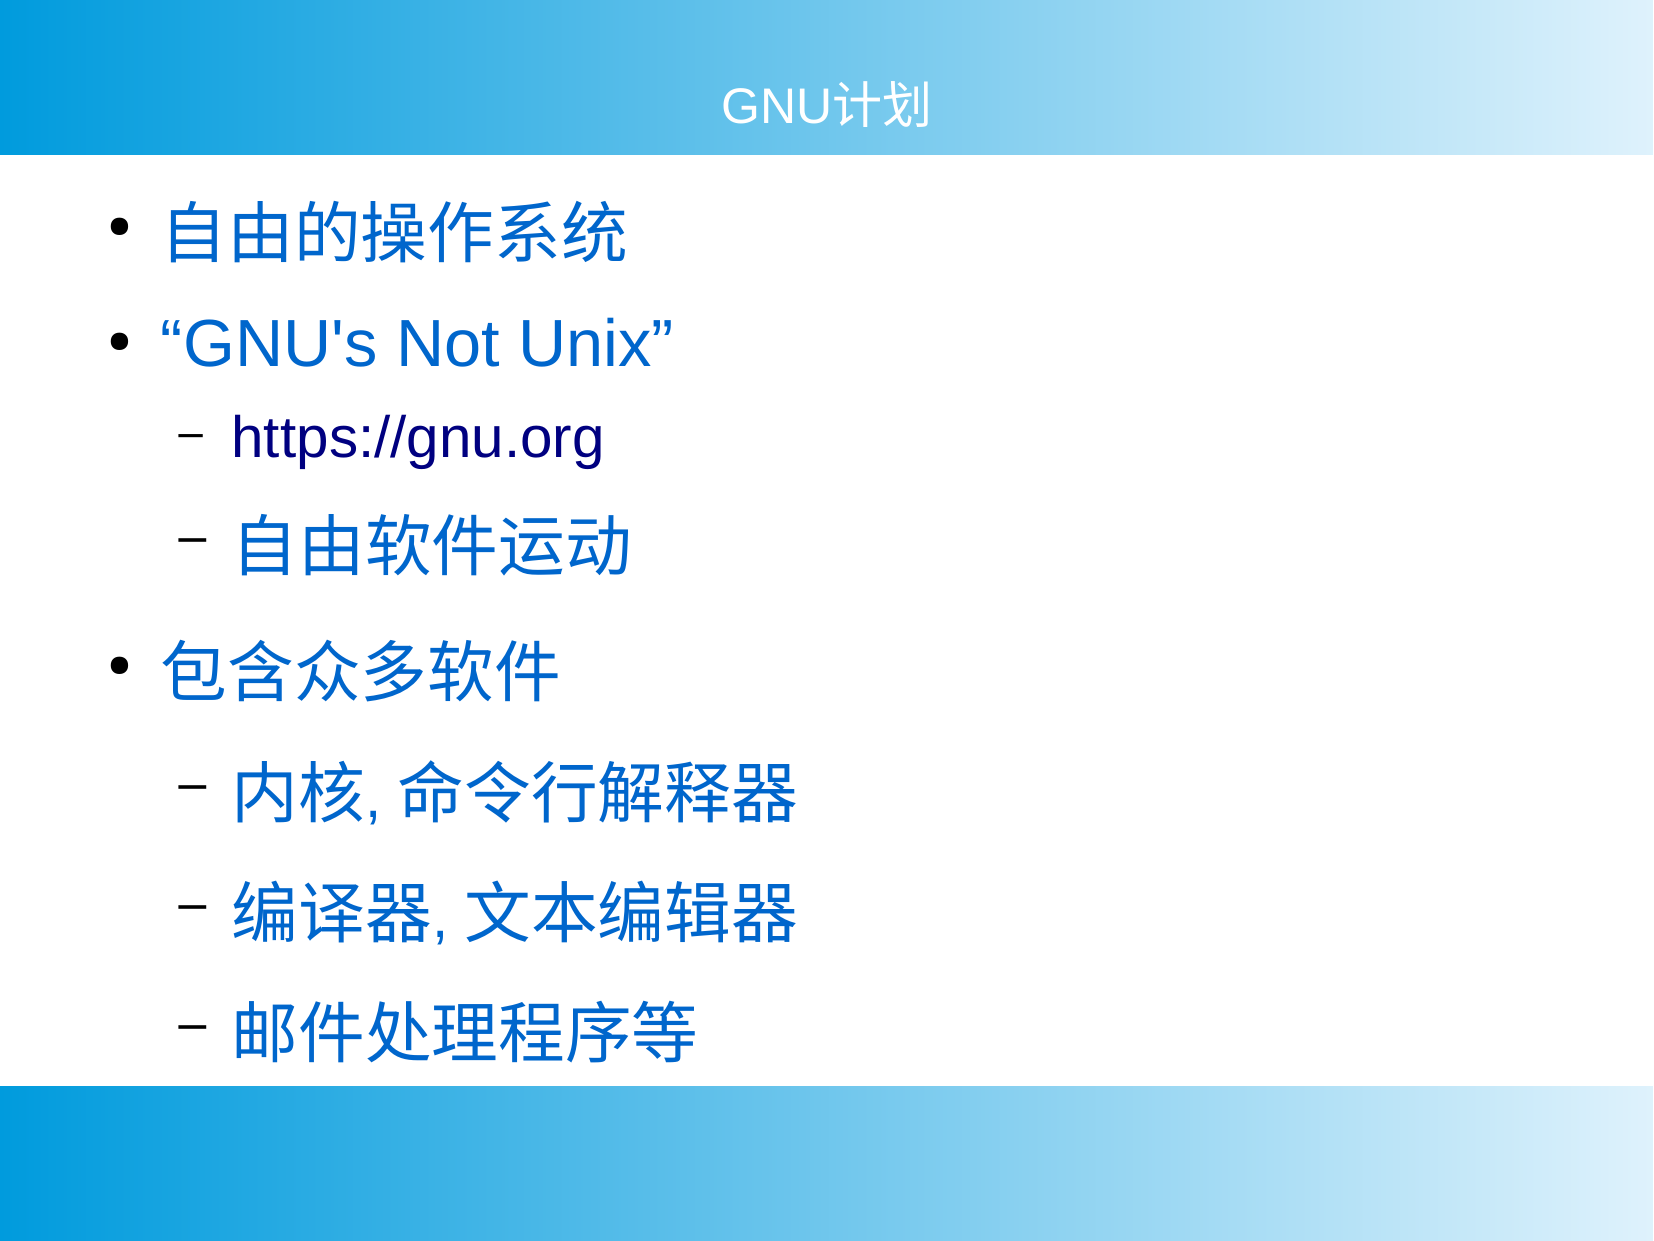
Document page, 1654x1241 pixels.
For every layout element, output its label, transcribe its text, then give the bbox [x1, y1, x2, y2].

title GNU计划 [82, 49, 1571, 155]
list 自由的操作系统 “GNU's Not Unix” https://gnu.org 自由软件运动 包含众多软件 内核, 命令行解释器 编译器, 文本编辑器 邮件处理程序等 [90, 180, 1579, 900]
